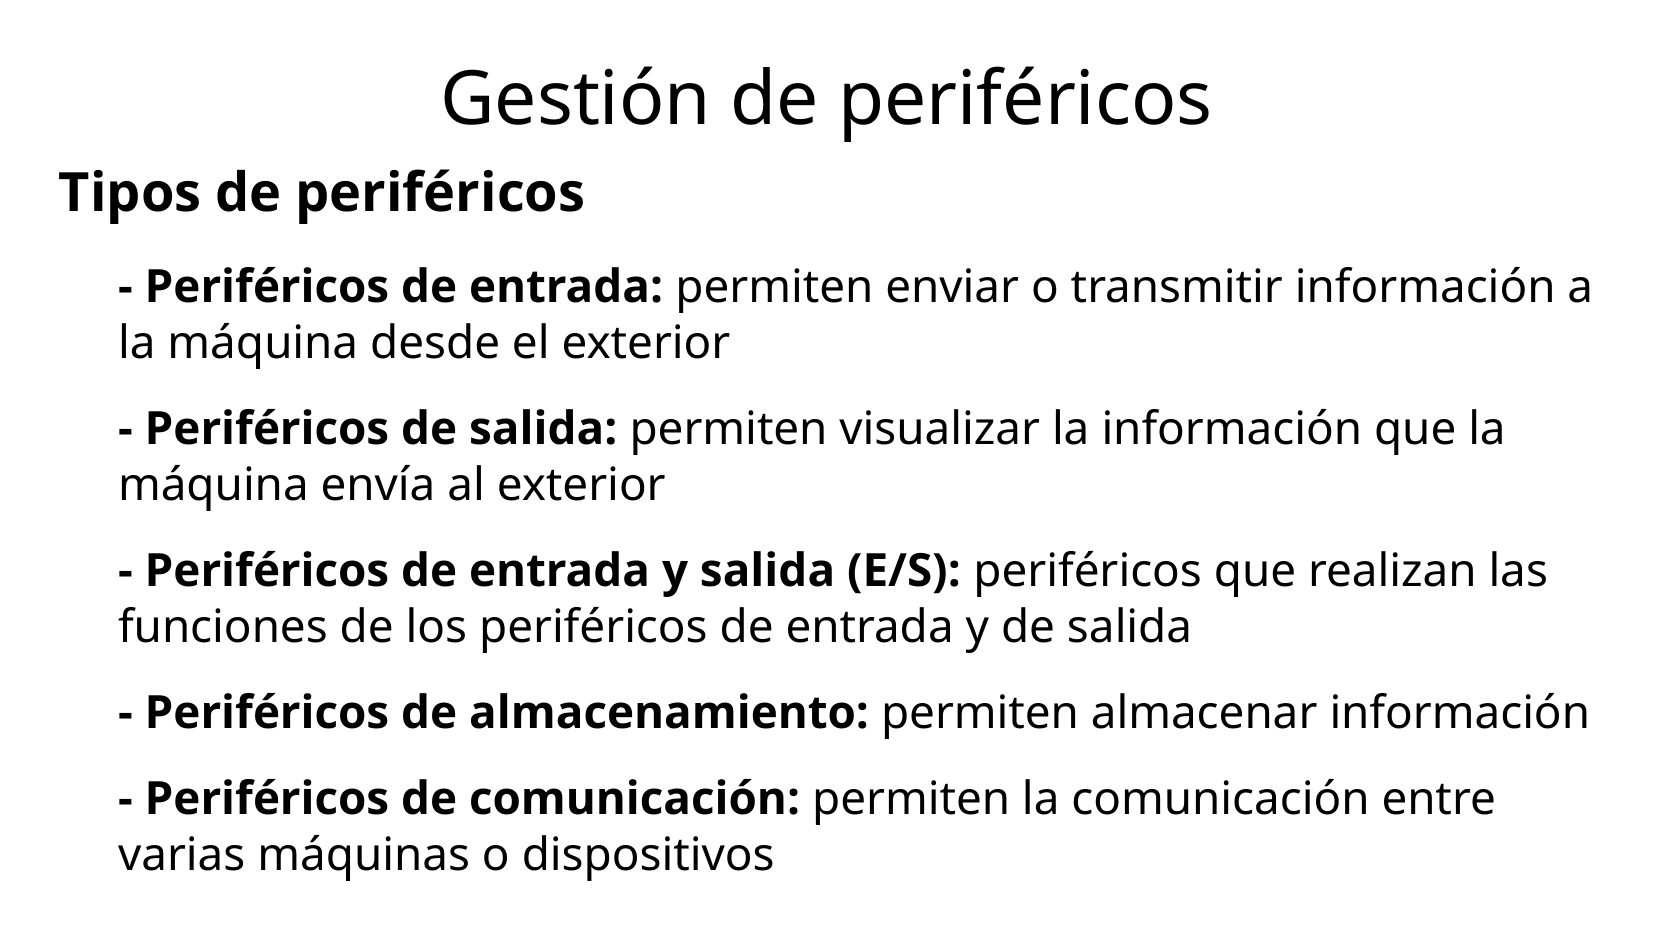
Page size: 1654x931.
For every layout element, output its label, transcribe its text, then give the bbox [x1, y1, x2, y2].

list Tipos de periféricos - Periféricos de entrada: permiten enviar o transmitir información a la máquina desde el exterior - Periféricos de salida: permiten visualizar la información que la máquina envía al exterior - Periféricos de entrada y salida (E/S): periféricos que realizan las funciones de los periféricos de entrada y de salida - Periféricos de almacenamiento: permiten almacenar información - Periféricos de comunicación: permiten la comunicación entre varias máquinas o dispositivos [59, 153, 1595, 886]
title Gestión de periféricos [82, 42, 1571, 148]
